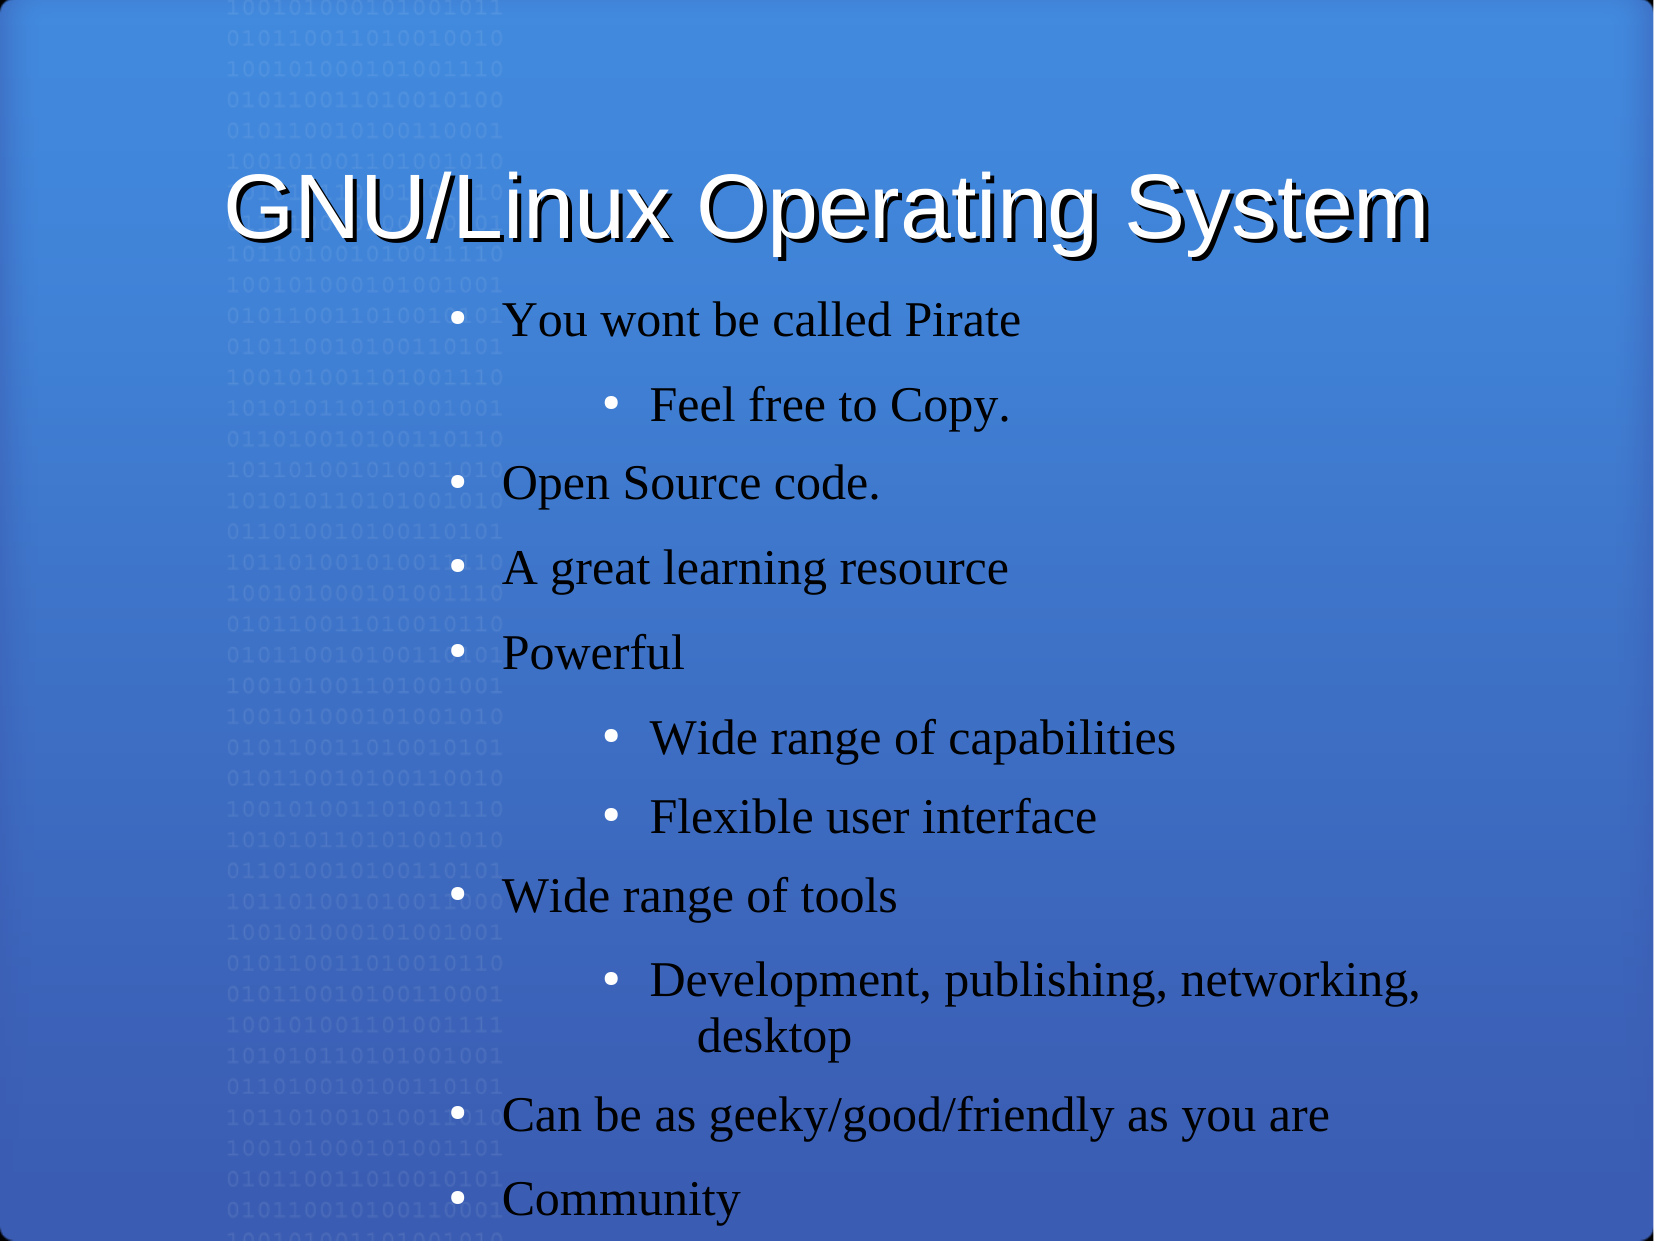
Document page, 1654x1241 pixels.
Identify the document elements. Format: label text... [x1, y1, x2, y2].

title GNU/Linux Operating System [121, 102, 1534, 311]
list You wont be called Pirate Feel free to Copy. Open Source code. A great learning resource Powerful Wide range of capabilities Flexible user interface Wide range of tools Development, publishing, networking, desktop Can be as geeky/good/friendly as you are Community [413, 291, 1565, 1172]
picture [0, 0, 1654, 1241]
